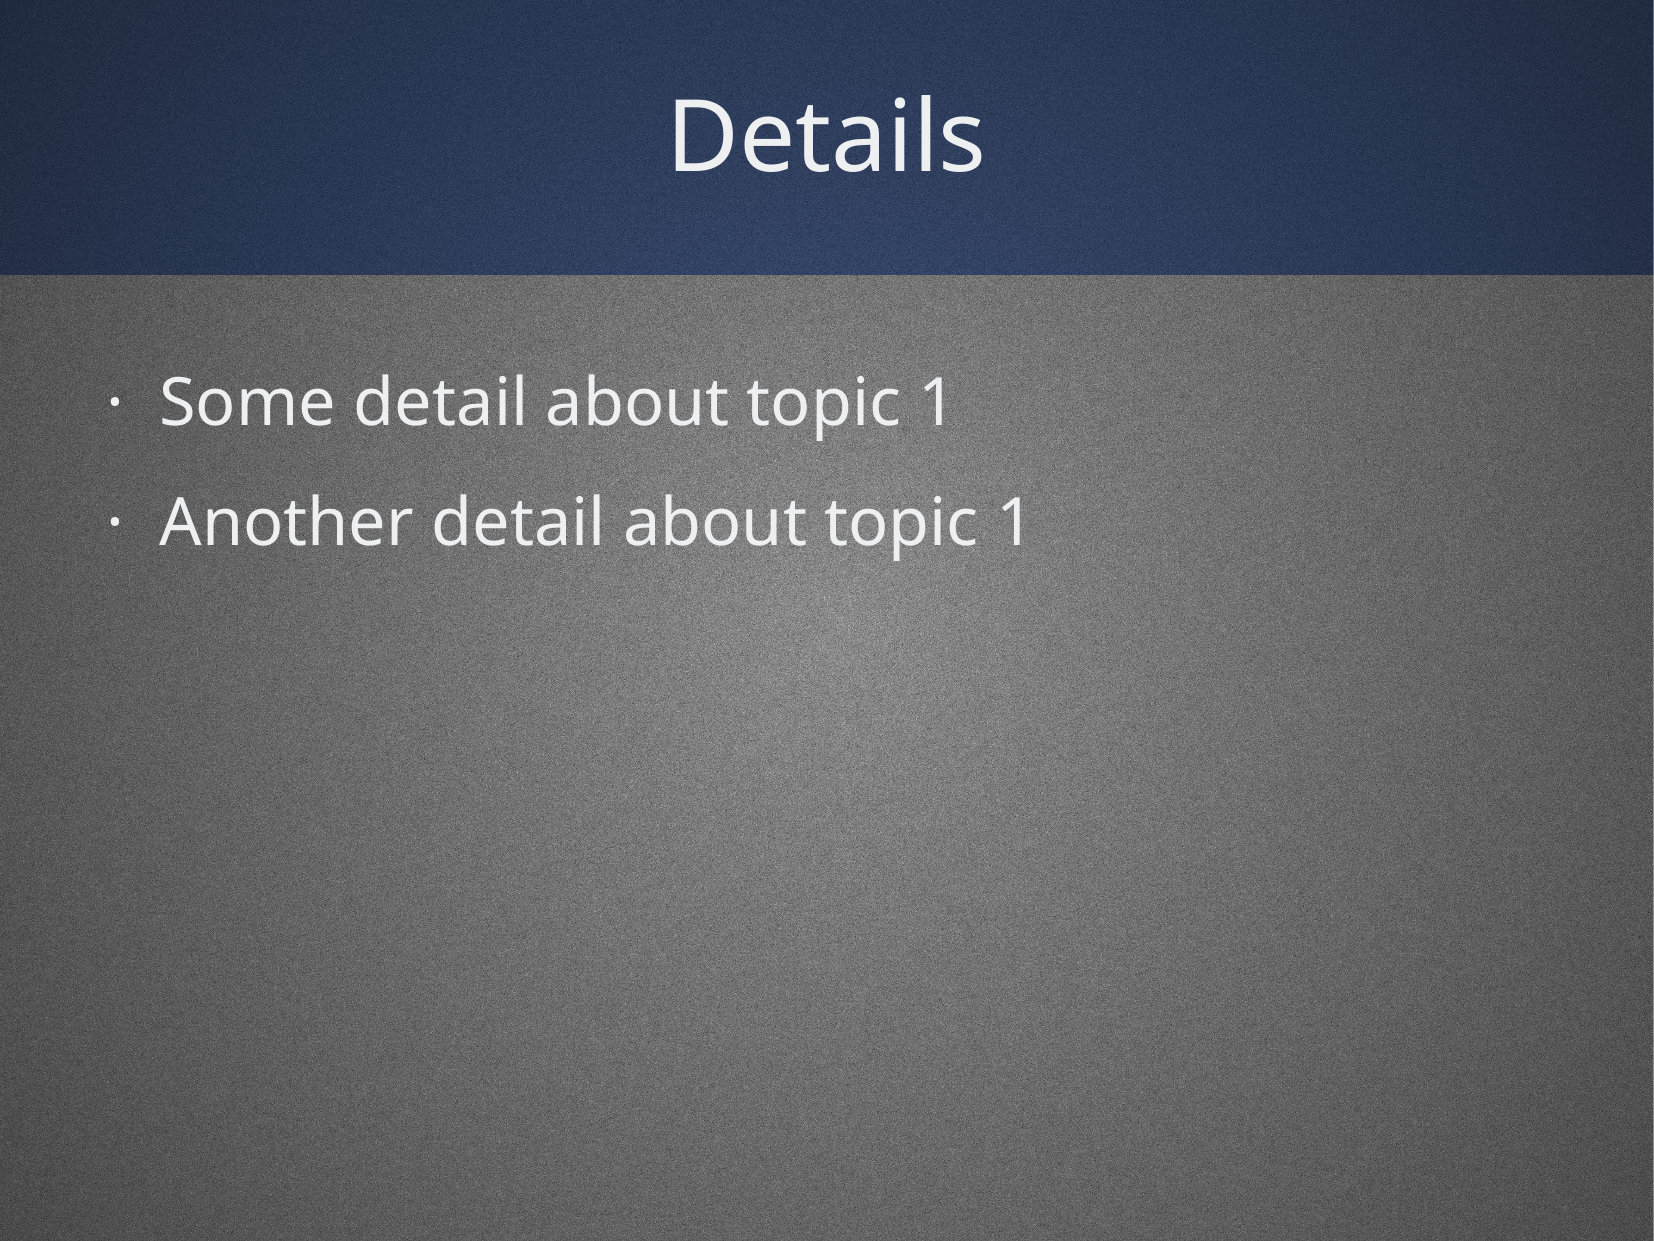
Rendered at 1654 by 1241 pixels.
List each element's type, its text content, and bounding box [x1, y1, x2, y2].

picture [0, 0, 1654, 1241]
list Some detail about topic 1 Another detail about topic 1 [88, 354, 1565, 1063]
title Details [88, 29, 1565, 237]
